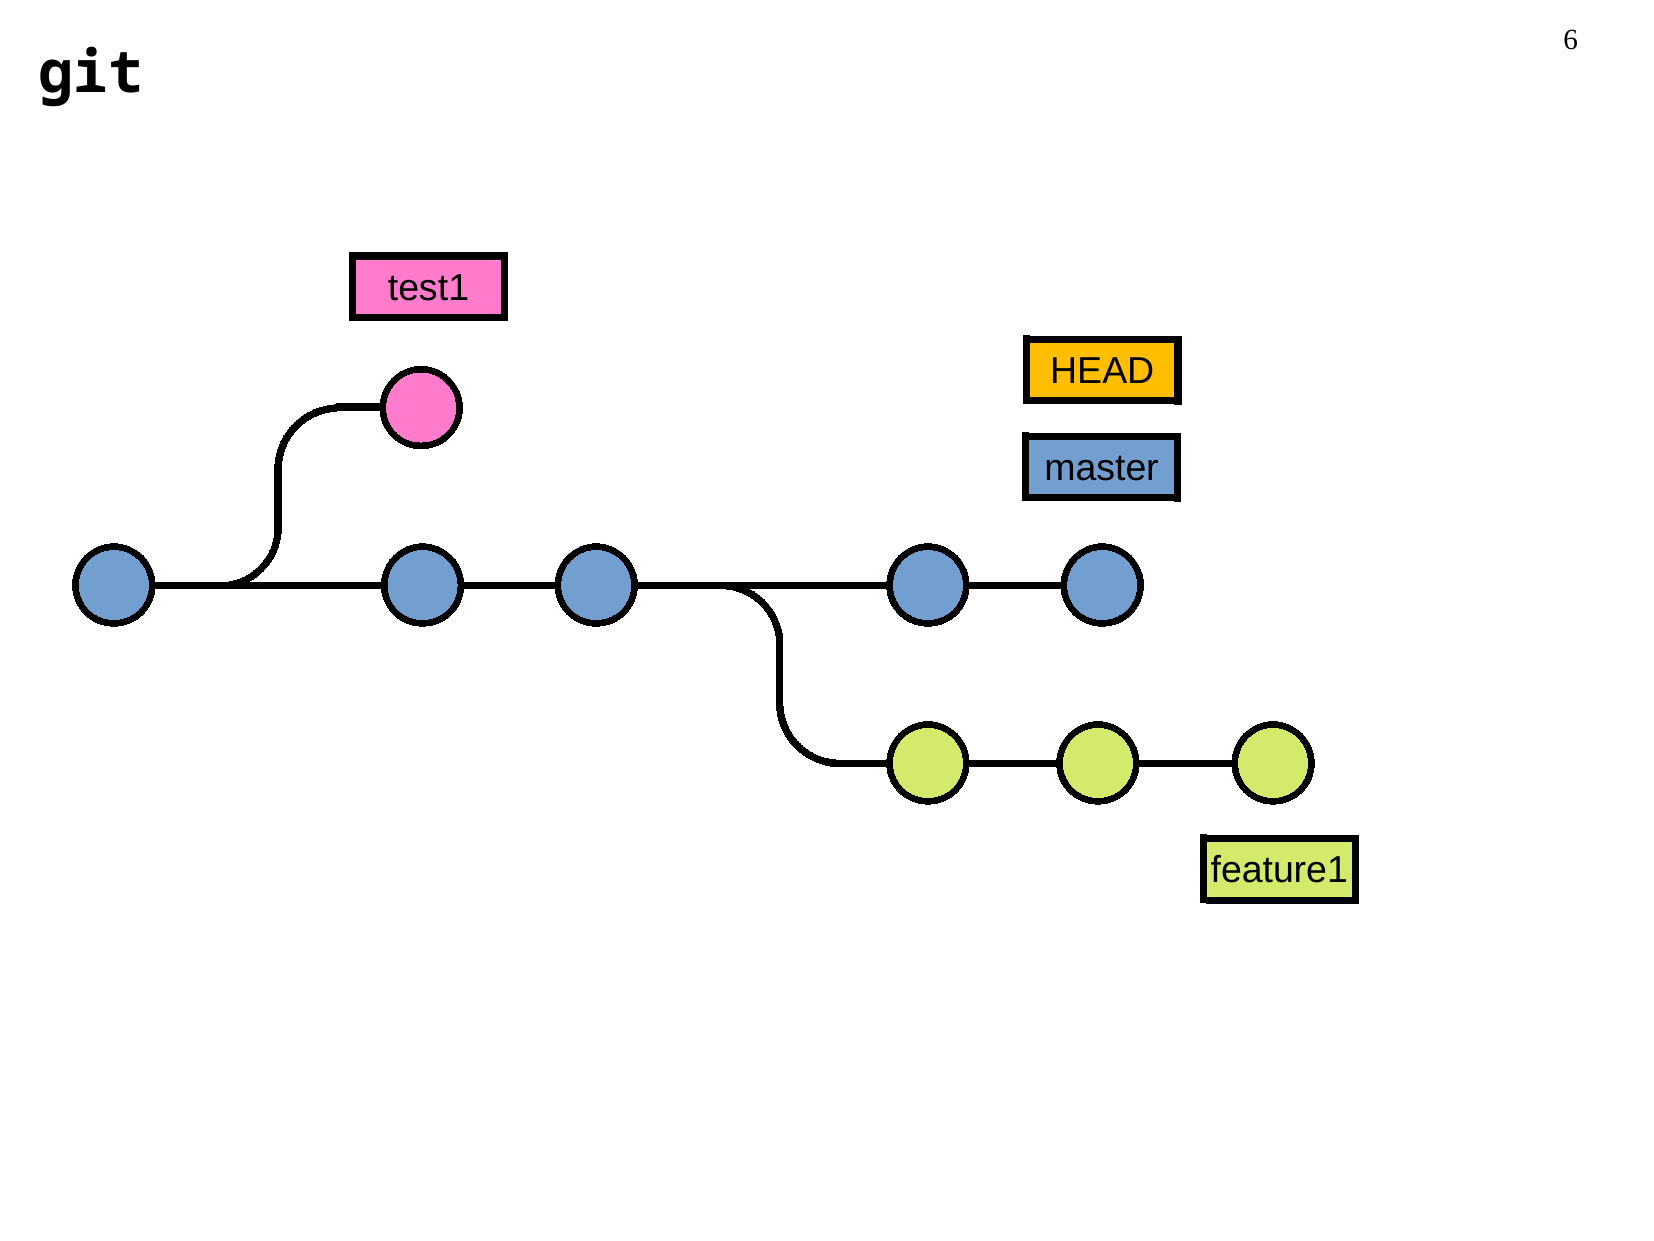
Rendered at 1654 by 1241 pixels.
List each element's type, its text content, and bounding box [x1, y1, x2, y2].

text_box git [23, 23, 969, 237]
text_box test1 [356, 260, 501, 314]
text_box master [1029, 440, 1174, 494]
text_box HEAD [1030, 343, 1174, 397]
text_box feature1 [1207, 842, 1352, 897]
text_box [72, 366, 1315, 805]
text_box [1200, 834, 1359, 904]
text_box [1023, 335, 1182, 405]
text_box [1022, 432, 1181, 502]
text_box [349, 252, 508, 321]
